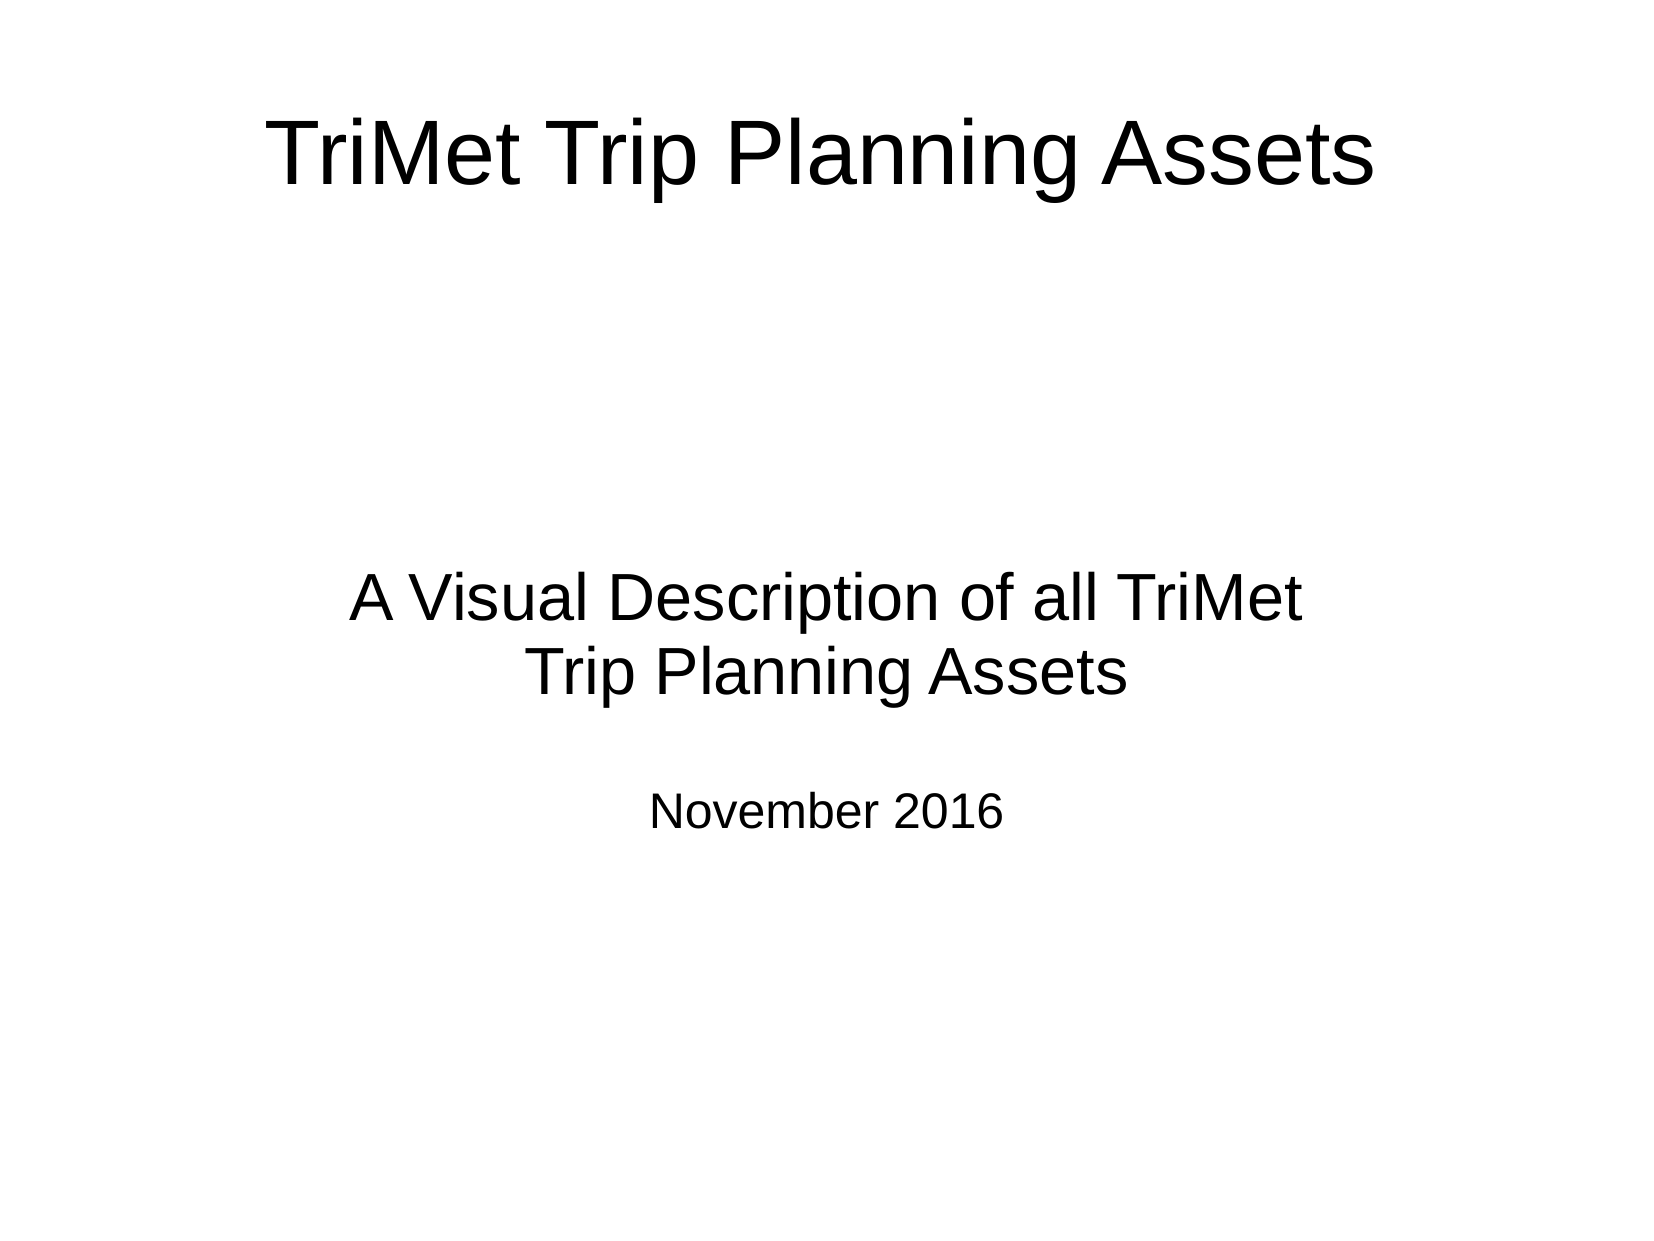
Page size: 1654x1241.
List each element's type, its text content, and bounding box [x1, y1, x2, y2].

title TriMet Trip Planning Assets [82, 49, 1571, 257]
subtitle A Visual Description of all TriMet Trip Planning Assets November 2016 [82, 290, 1571, 1109]
